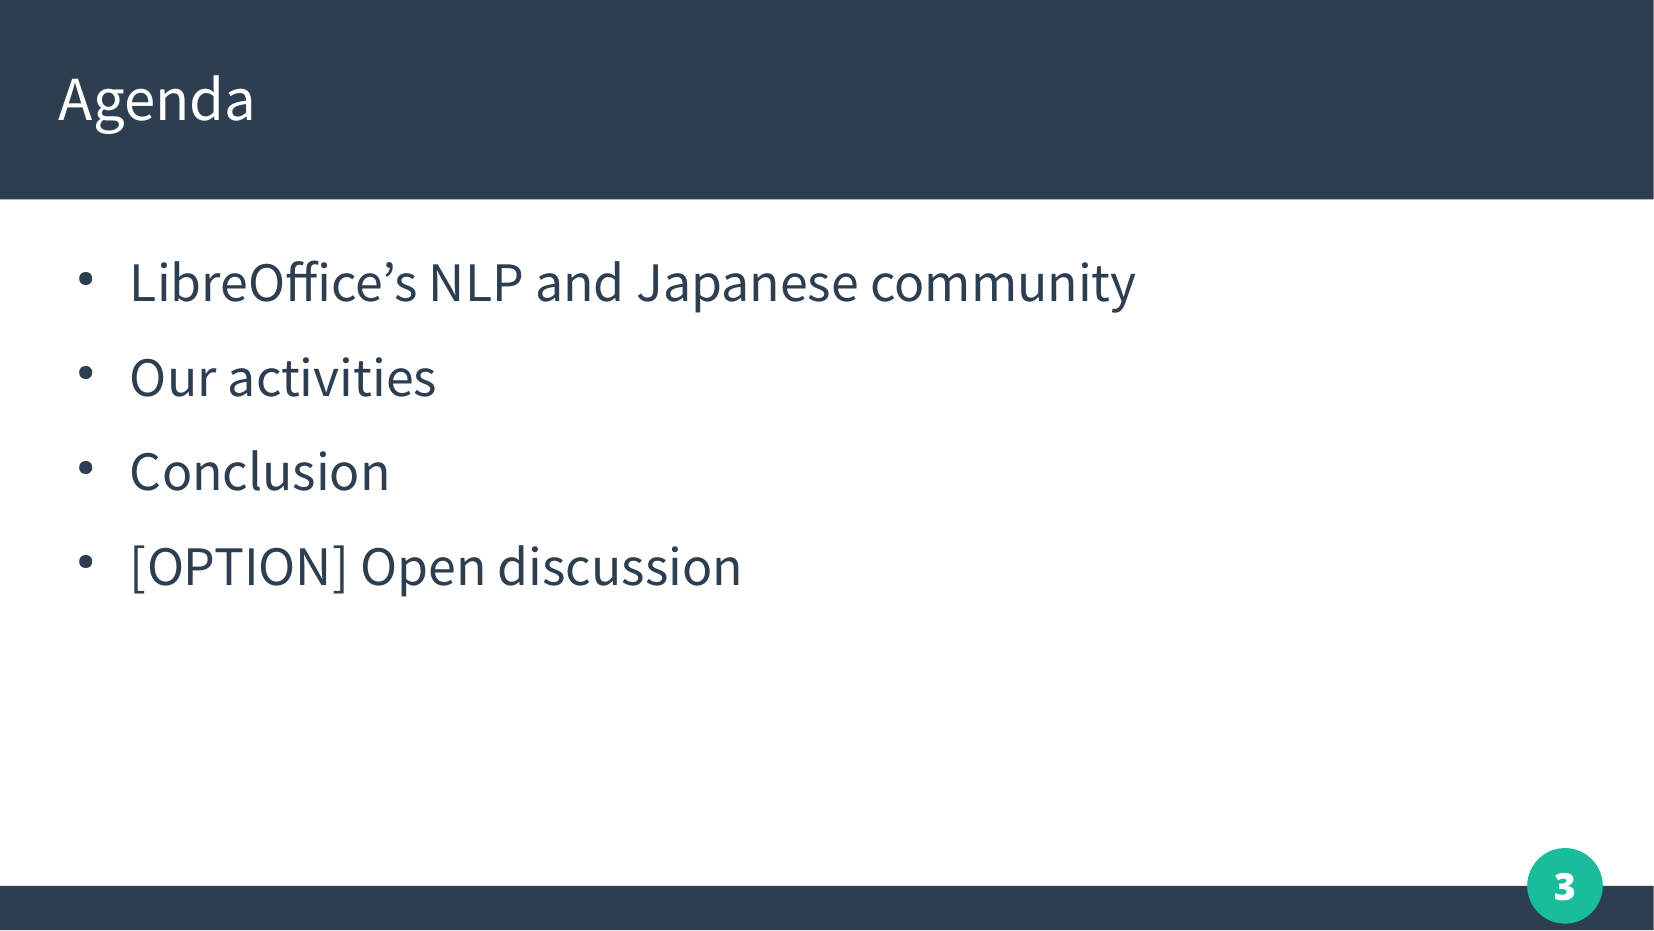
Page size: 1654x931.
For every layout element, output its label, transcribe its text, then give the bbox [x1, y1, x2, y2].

list LibreOffice’s NLP and Japanese community Our activities Conclusion [OPTION] Open discussion [59, 243, 1595, 864]
title Agenda [59, 37, 1595, 156]
